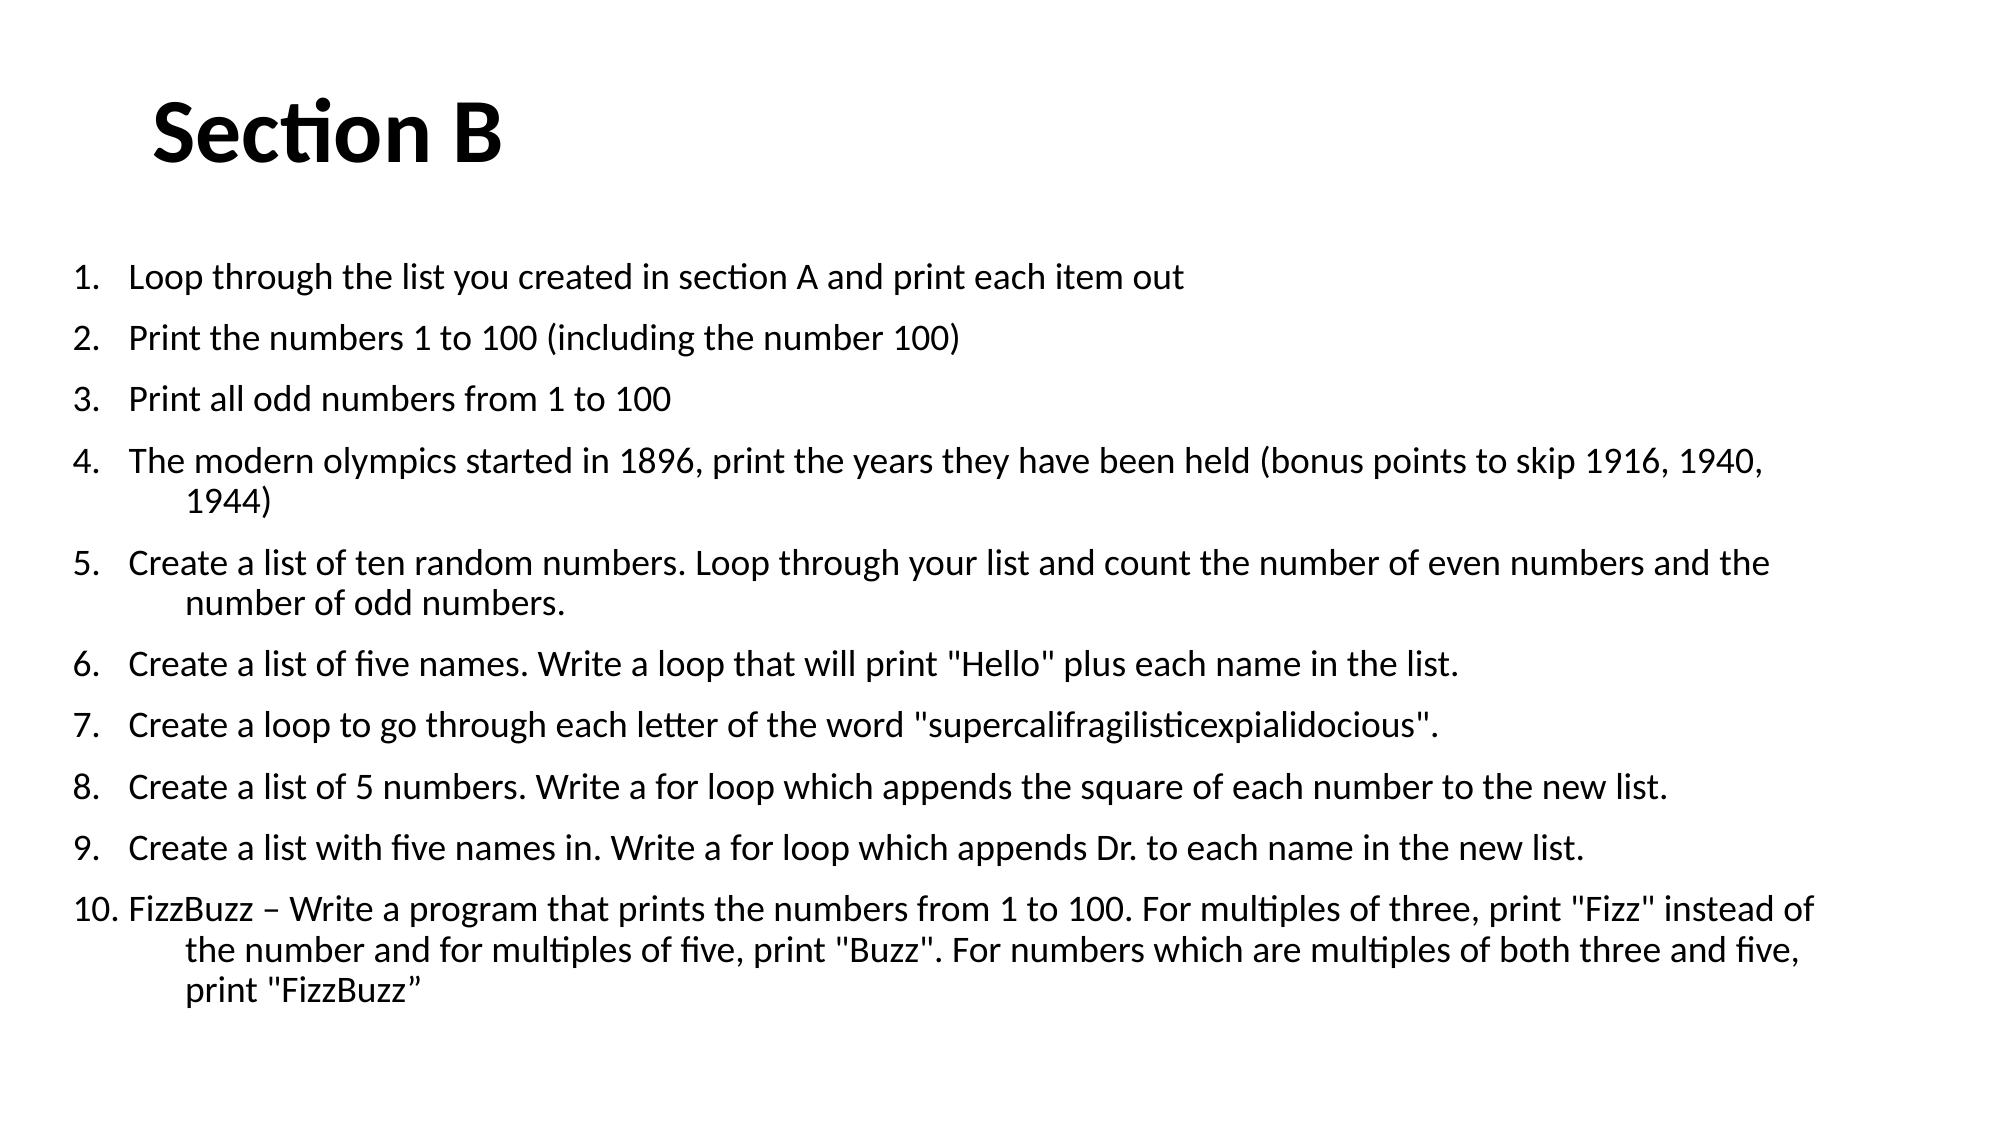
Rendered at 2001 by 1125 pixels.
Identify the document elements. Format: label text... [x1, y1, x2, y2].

list Loop through the list you created in section A and print each item out Print the numbers 1 to 100 (including the number 100) Print all odd numbers from 1 to 100 The modern olympics started in 1896, print the years they have been held (bonus points to skip 1916, 1940, 1944) Create a list of ten random numbers. Loop through your list and count the number of even numbers and the number of odd numbers. Create a list of five names. Write a loop that will print "Hello" plus each name in the list. Create a loop to go through each letter of the word "supercalifragilisticexpialidocious". Create a list of 5 numbers. Write a for loop which appends the square of each number to the new list. Create a list with five names in. Write a for loop which appends Dr. to each name in the new list. FizzBuzz – Write a program that prints the numbers from 1 to 100. For multiples of three, print "Fizz" instead of the number and for multiples of five, print "Buzz". For numbers which are multiples of both three and five, print "FizzBuzz” [72, 252, 1835, 1061]
title Section B [137, 59, 1863, 206]
